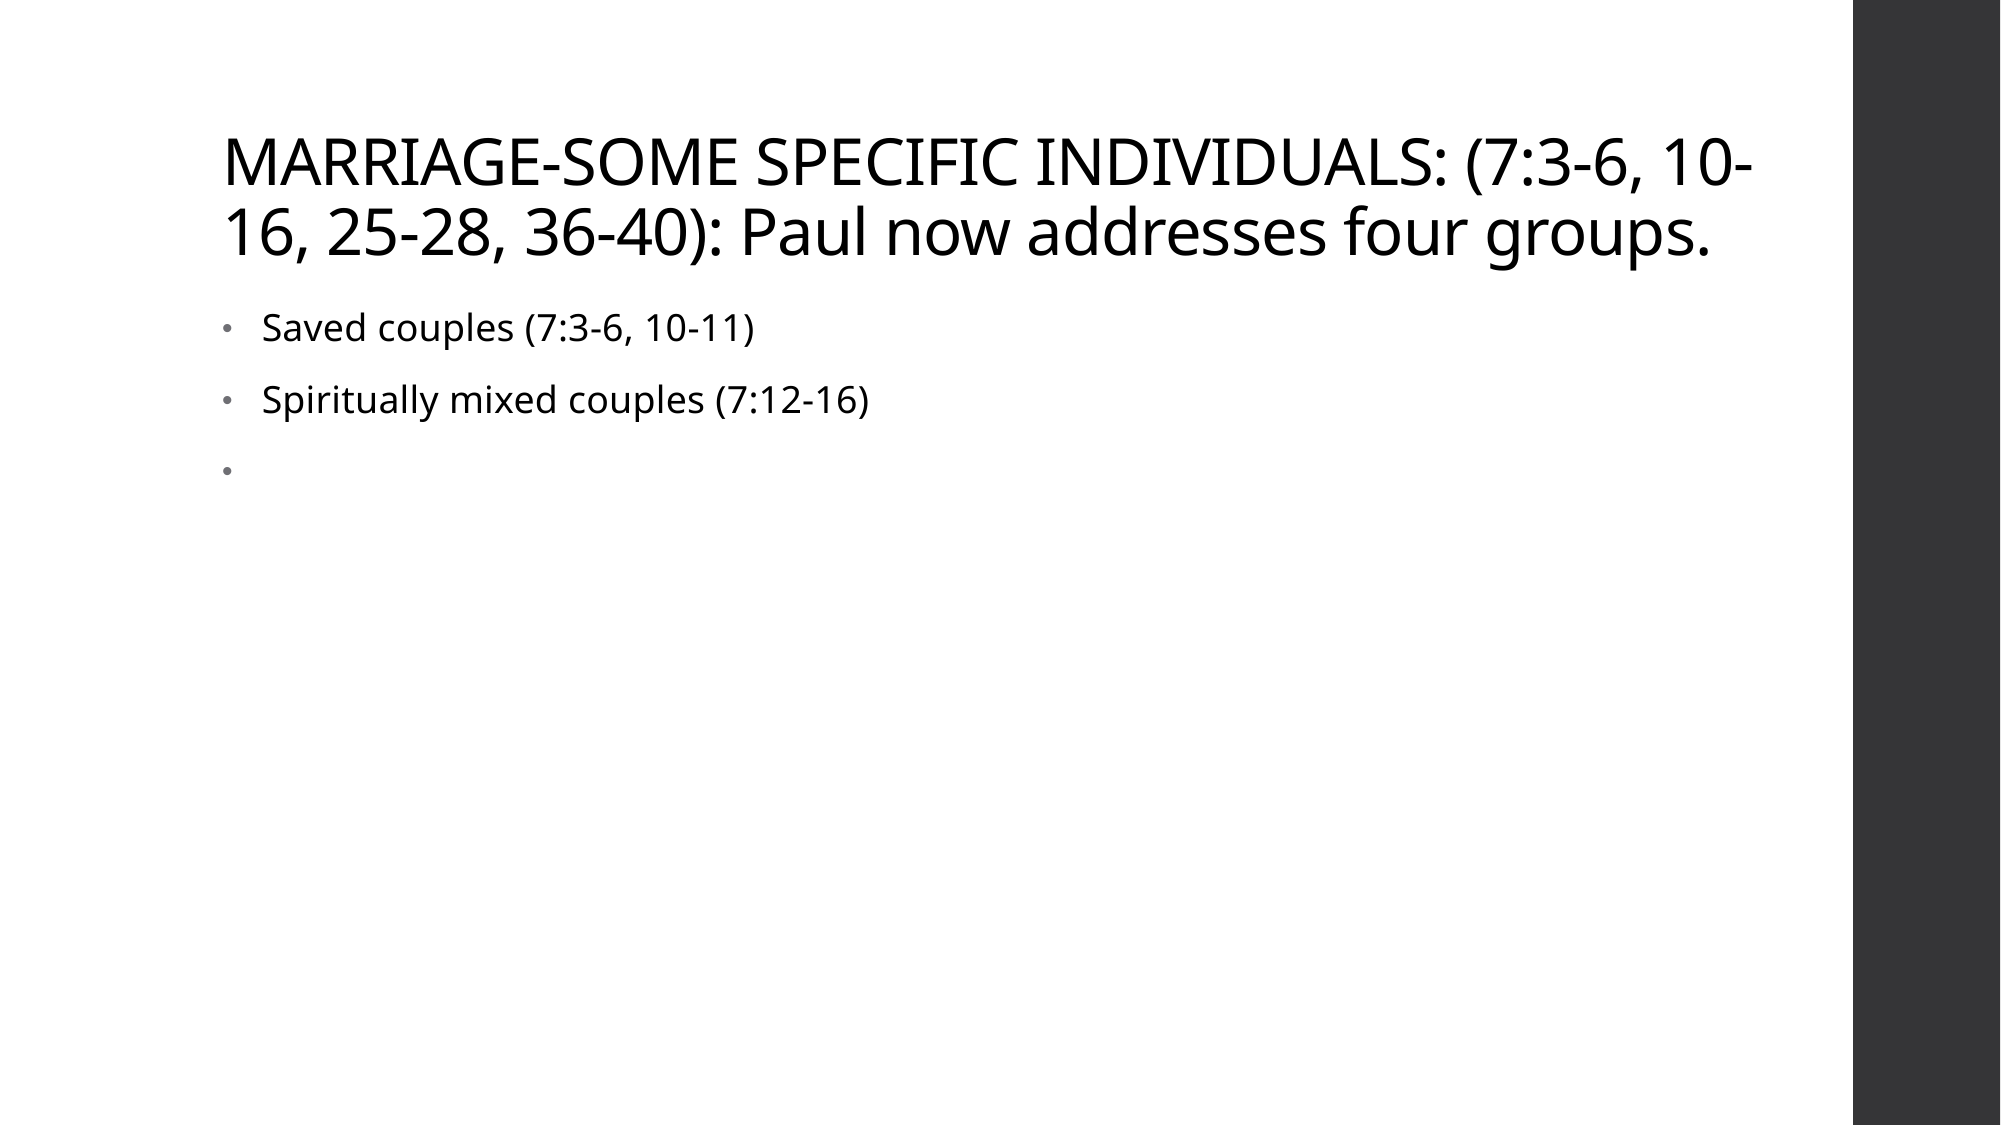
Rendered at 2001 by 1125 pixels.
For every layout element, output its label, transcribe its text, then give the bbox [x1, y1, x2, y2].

list Saved couples (7:3-6, 10-11) Spiritually mixed couples (7:12-16) [206, 299, 1617, 1014]
title MARRIAGE-SOME SPECIFIC INDIVIDUALS: (7:3-6, 10-16, 25-28, 36-40): Paul now addresses four groups. [206, 60, 1797, 278]
